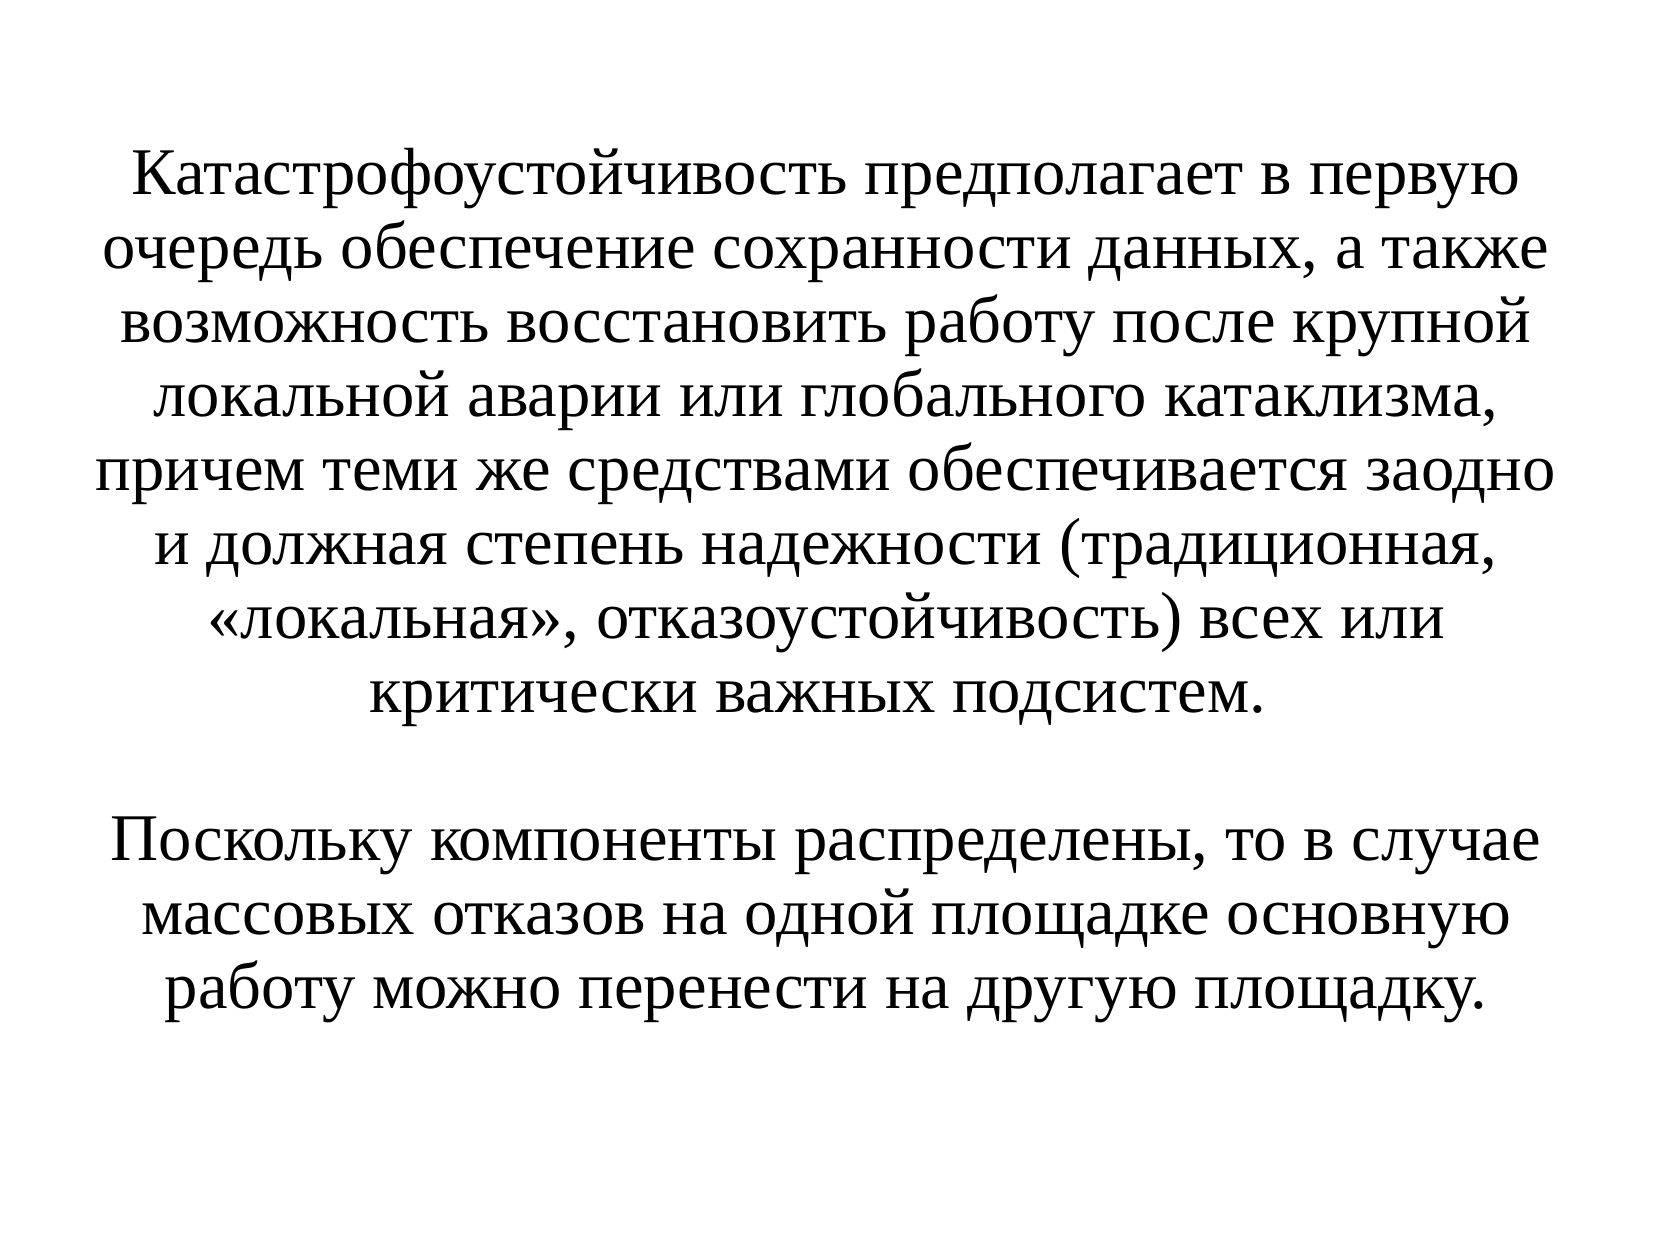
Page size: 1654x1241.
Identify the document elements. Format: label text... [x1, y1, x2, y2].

subtitle Катастрофоустойчивость предполагает в первую очередь обеспечение сохранности данных, а также возможность восстановить работу после крупной локальной аварии или глобального катаклизма, причем теми же средствами обеспечивается заодно и должная степень надежности (традиционная, «локальная», отказоустойчивость) всех или критически важных подсистем. Поскольку компоненты распределены, то в случае массовых отказов на одной площадке основную работу можно перенести на другую площадку. [82, 56, 1571, 1102]
